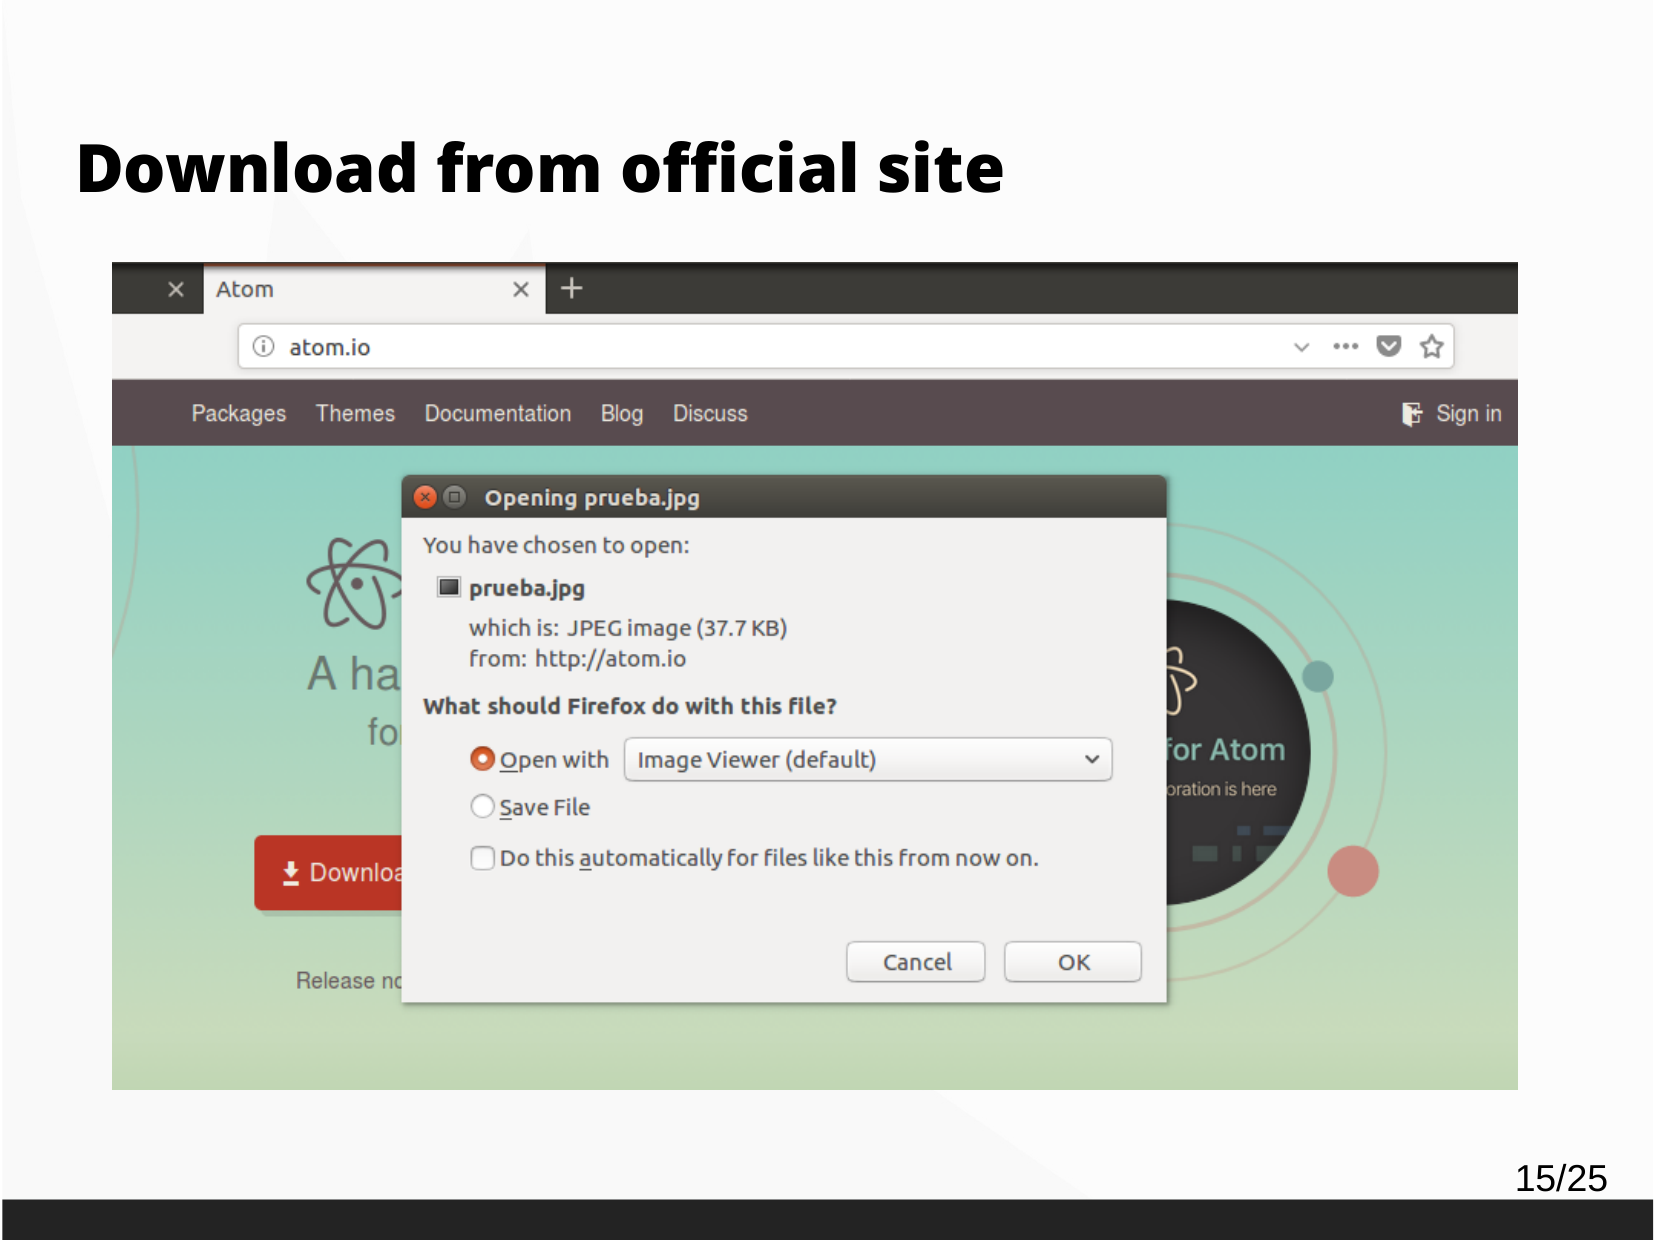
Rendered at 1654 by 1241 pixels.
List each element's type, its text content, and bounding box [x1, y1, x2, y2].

text_box 15/25 [1500, 1149, 1651, 1201]
picture [2, 0, 1654, 1241]
title Download from official site [75, 70, 1563, 263]
